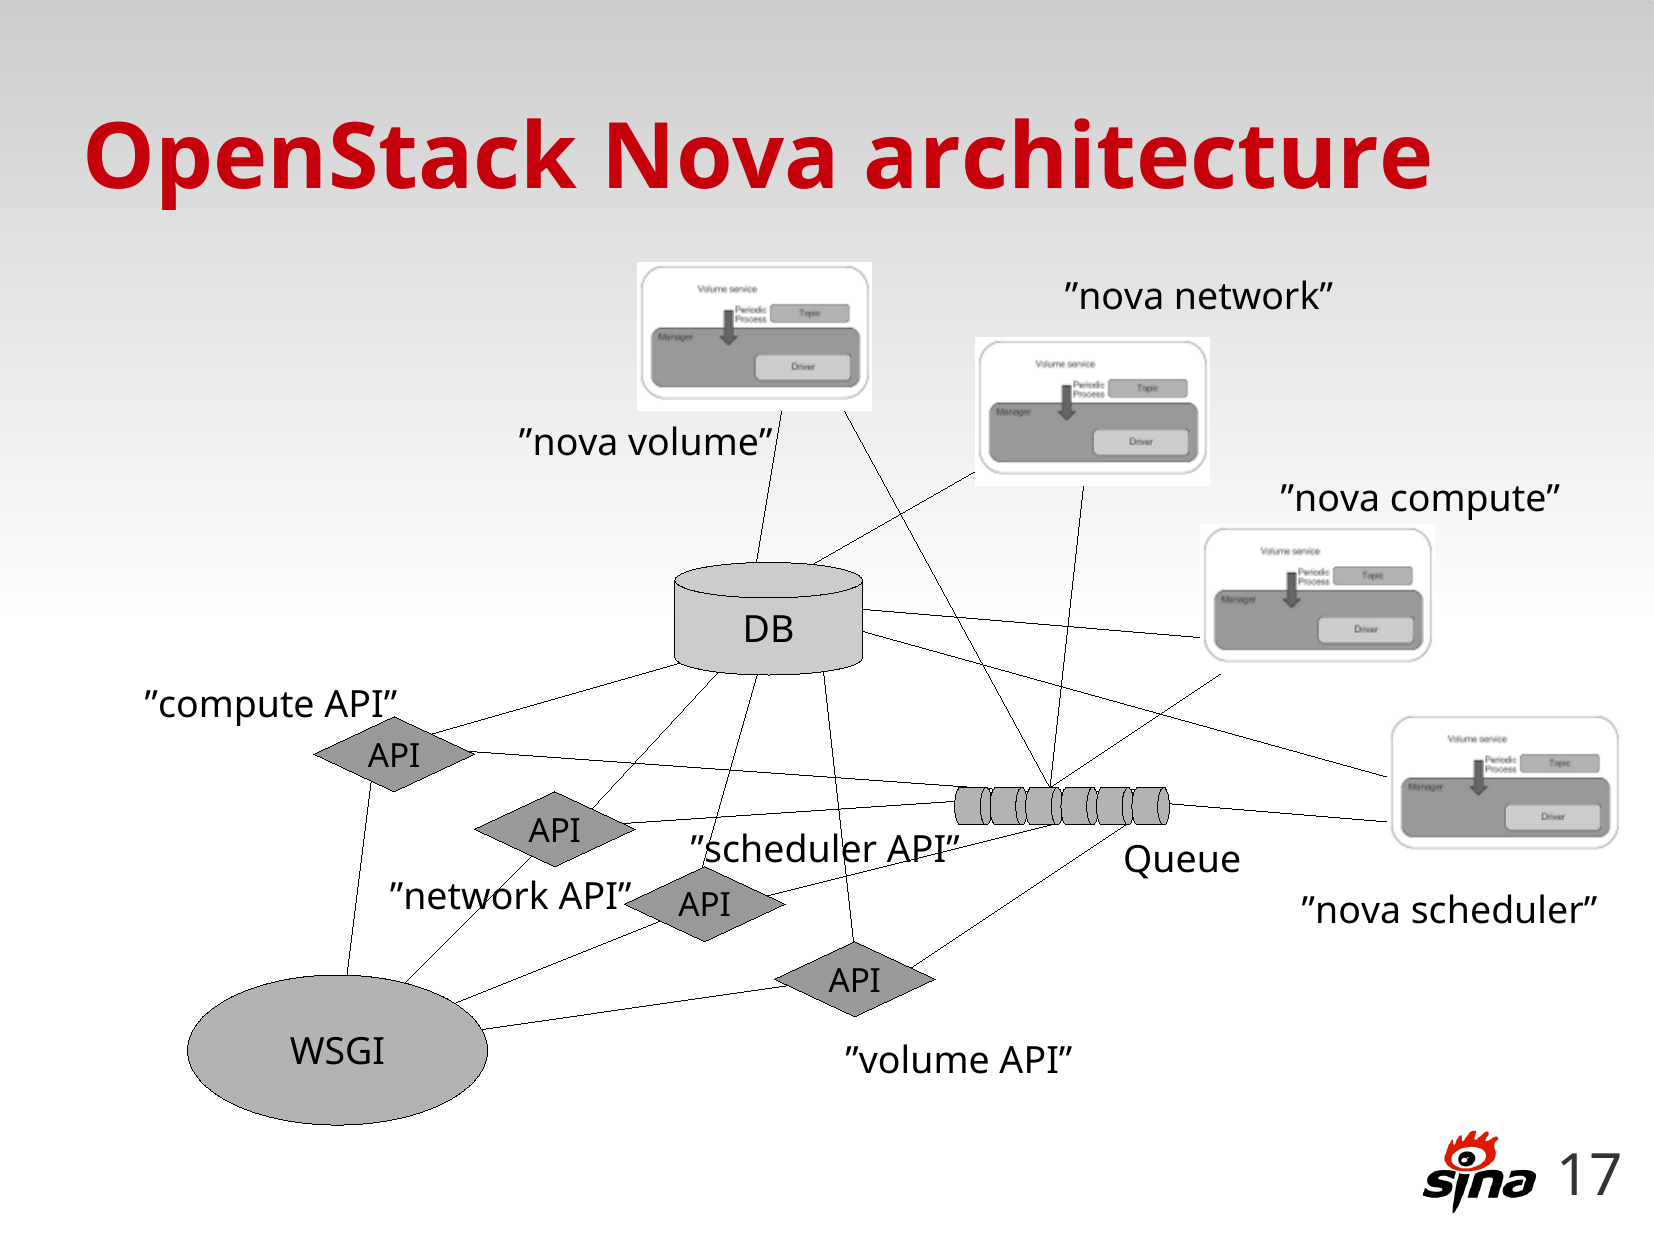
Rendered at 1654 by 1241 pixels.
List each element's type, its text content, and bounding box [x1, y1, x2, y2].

text_box ”scheduler API” [675, 819, 976, 876]
text_box API [313, 725, 475, 792]
text_box API [658, 876, 786, 942]
picture [1387, 712, 1622, 861]
text_box ”compute API” [112, 675, 413, 732]
text_box ”nova scheduler” [1237, 880, 1613, 938]
text_box ”nova volume” [412, 412, 788, 470]
text_box ”network API” [375, 862, 676, 920]
picture [637, 262, 872, 411]
text_box ”nova network” [1050, 262, 1426, 320]
text_box Queue [1107, 825, 1258, 883]
text_box API [474, 791, 636, 862]
text_box [954, 787, 1170, 825]
picture [975, 337, 1210, 486]
text_box DB [674, 562, 863, 676]
text_box WSGI [187, 975, 488, 1126]
text_box ”volume API” [787, 1030, 1088, 1088]
title OpenStack Nova architecture [82, 49, 1571, 257]
picture [1200, 526, 1435, 674]
picture [1394, 1087, 1564, 1241]
text_box API [774, 941, 936, 1017]
text_box ”nova compute” [1200, 468, 1576, 526]
